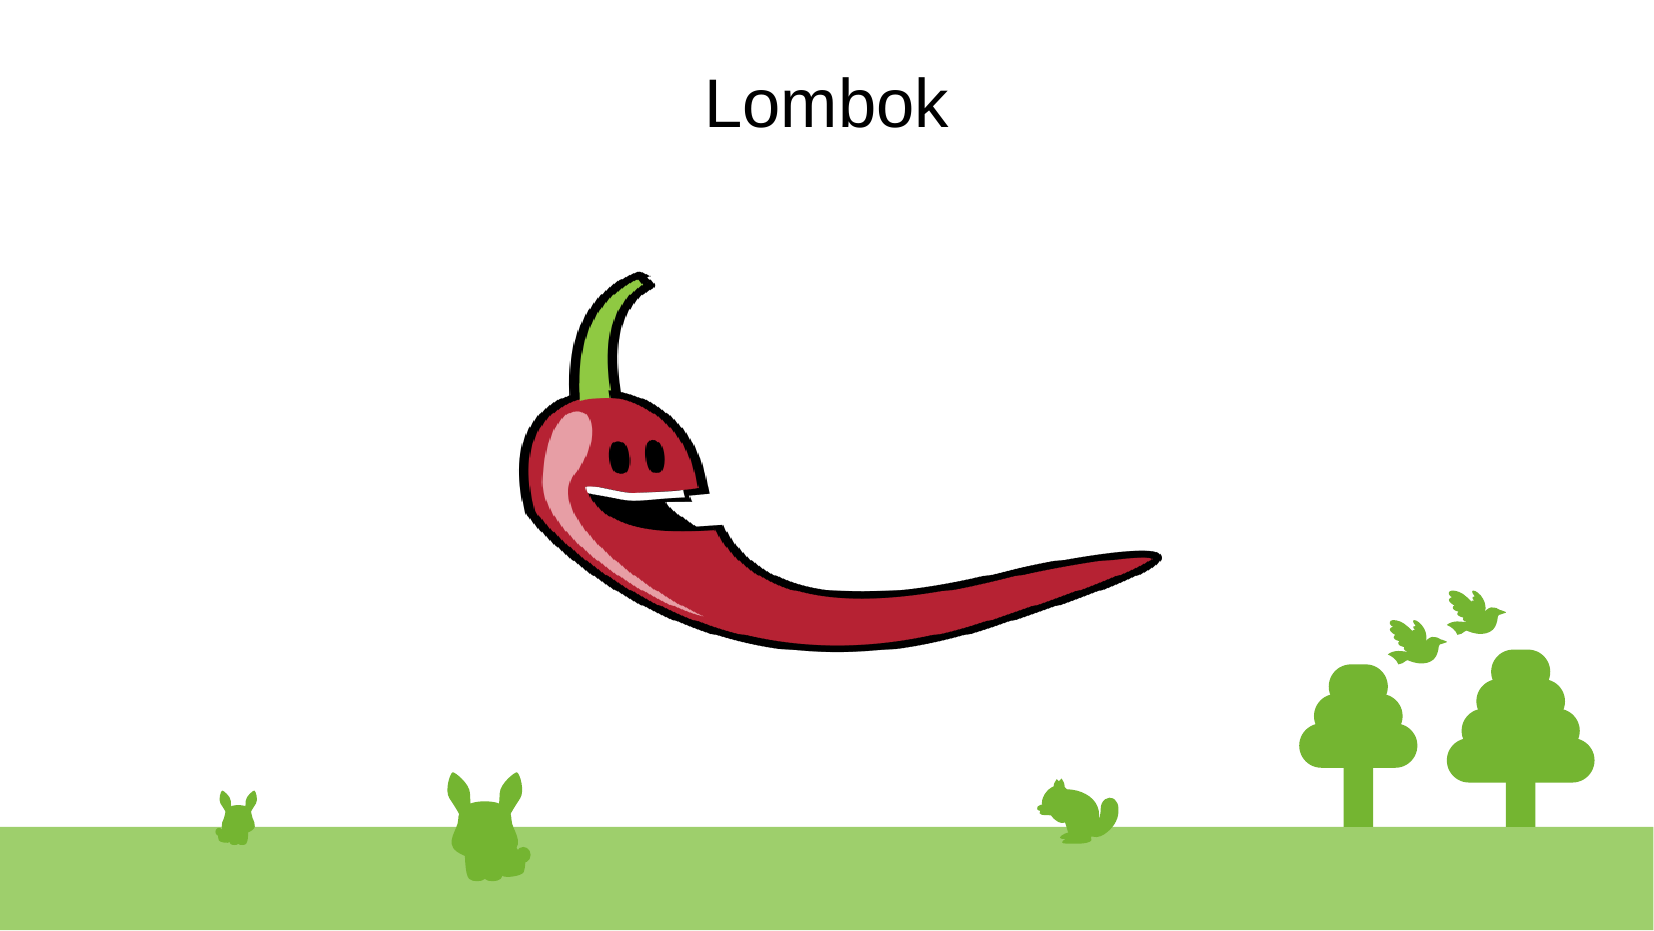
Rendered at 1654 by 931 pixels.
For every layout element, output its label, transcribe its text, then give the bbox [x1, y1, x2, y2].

title Lombok [88, 29, 1565, 178]
picture [442, 206, 1241, 768]
